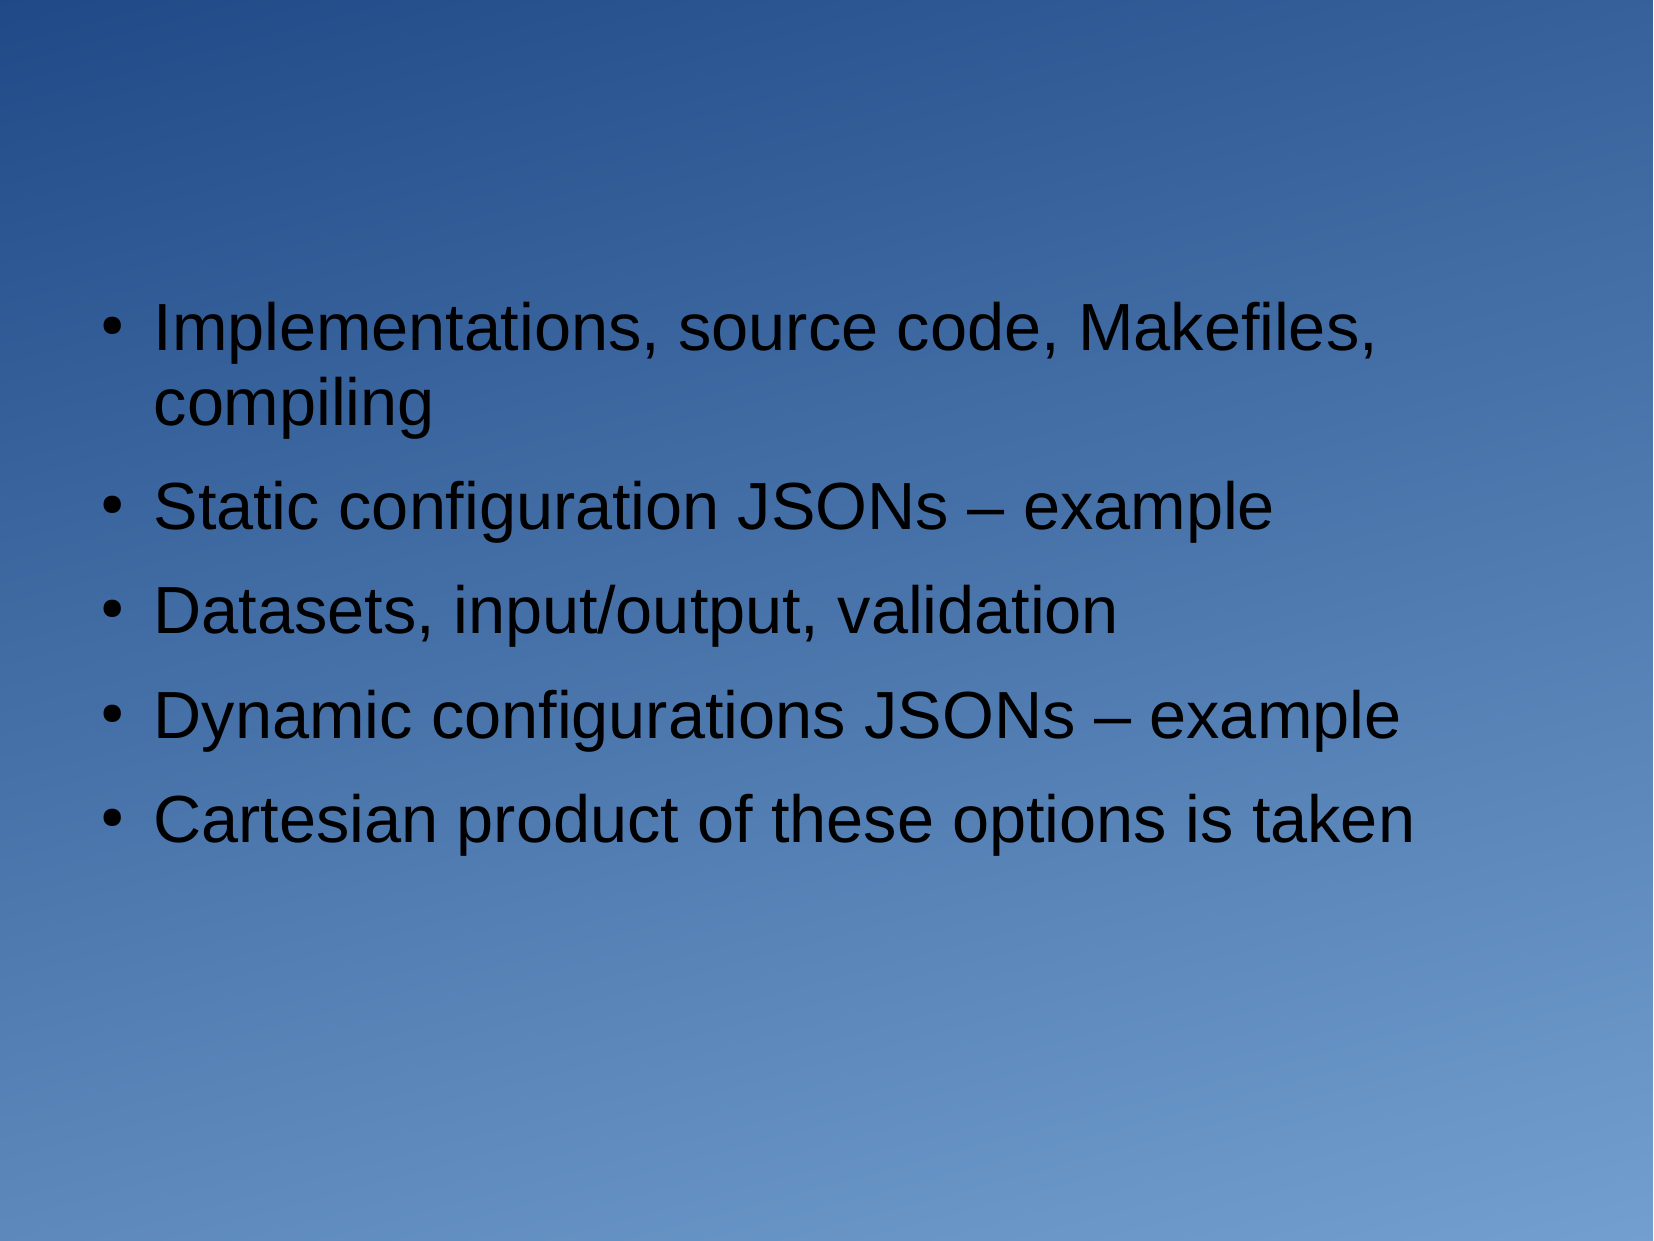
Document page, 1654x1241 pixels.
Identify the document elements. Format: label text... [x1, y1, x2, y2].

list Implementations, source code, Makefiles, compiling Static configuration JSONs – example Datasets, input/output, validation Dynamic configurations JSONs – example Cartesian product of these options is taken [82, 290, 1571, 1010]
